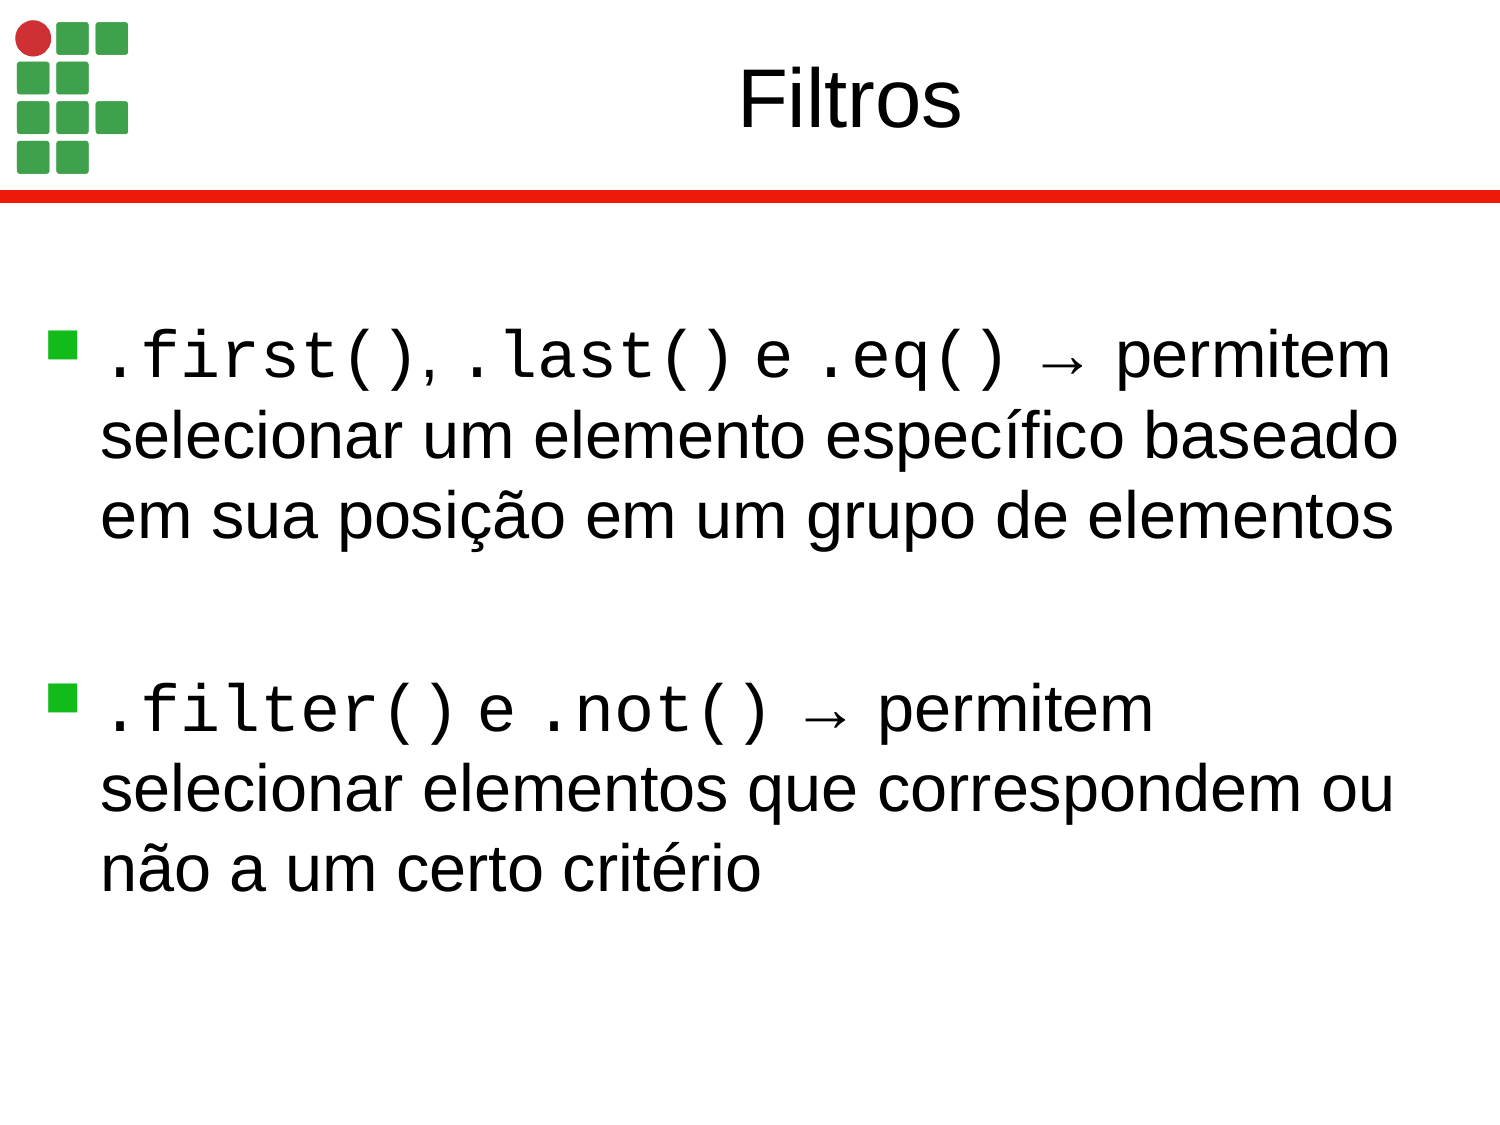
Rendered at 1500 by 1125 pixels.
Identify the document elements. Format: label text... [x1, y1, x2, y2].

picture [14, 16, 130, 178]
title Filtros [230, 0, 1471, 202]
list .first(), .last() e .eq() → permitem selecionar um elemento específico baseado em sua posição em um grupo de elementos .filter() e .not() → permitem selecionar elementos que correspondem ou não a um certo critério [29, 207, 1471, 1087]
